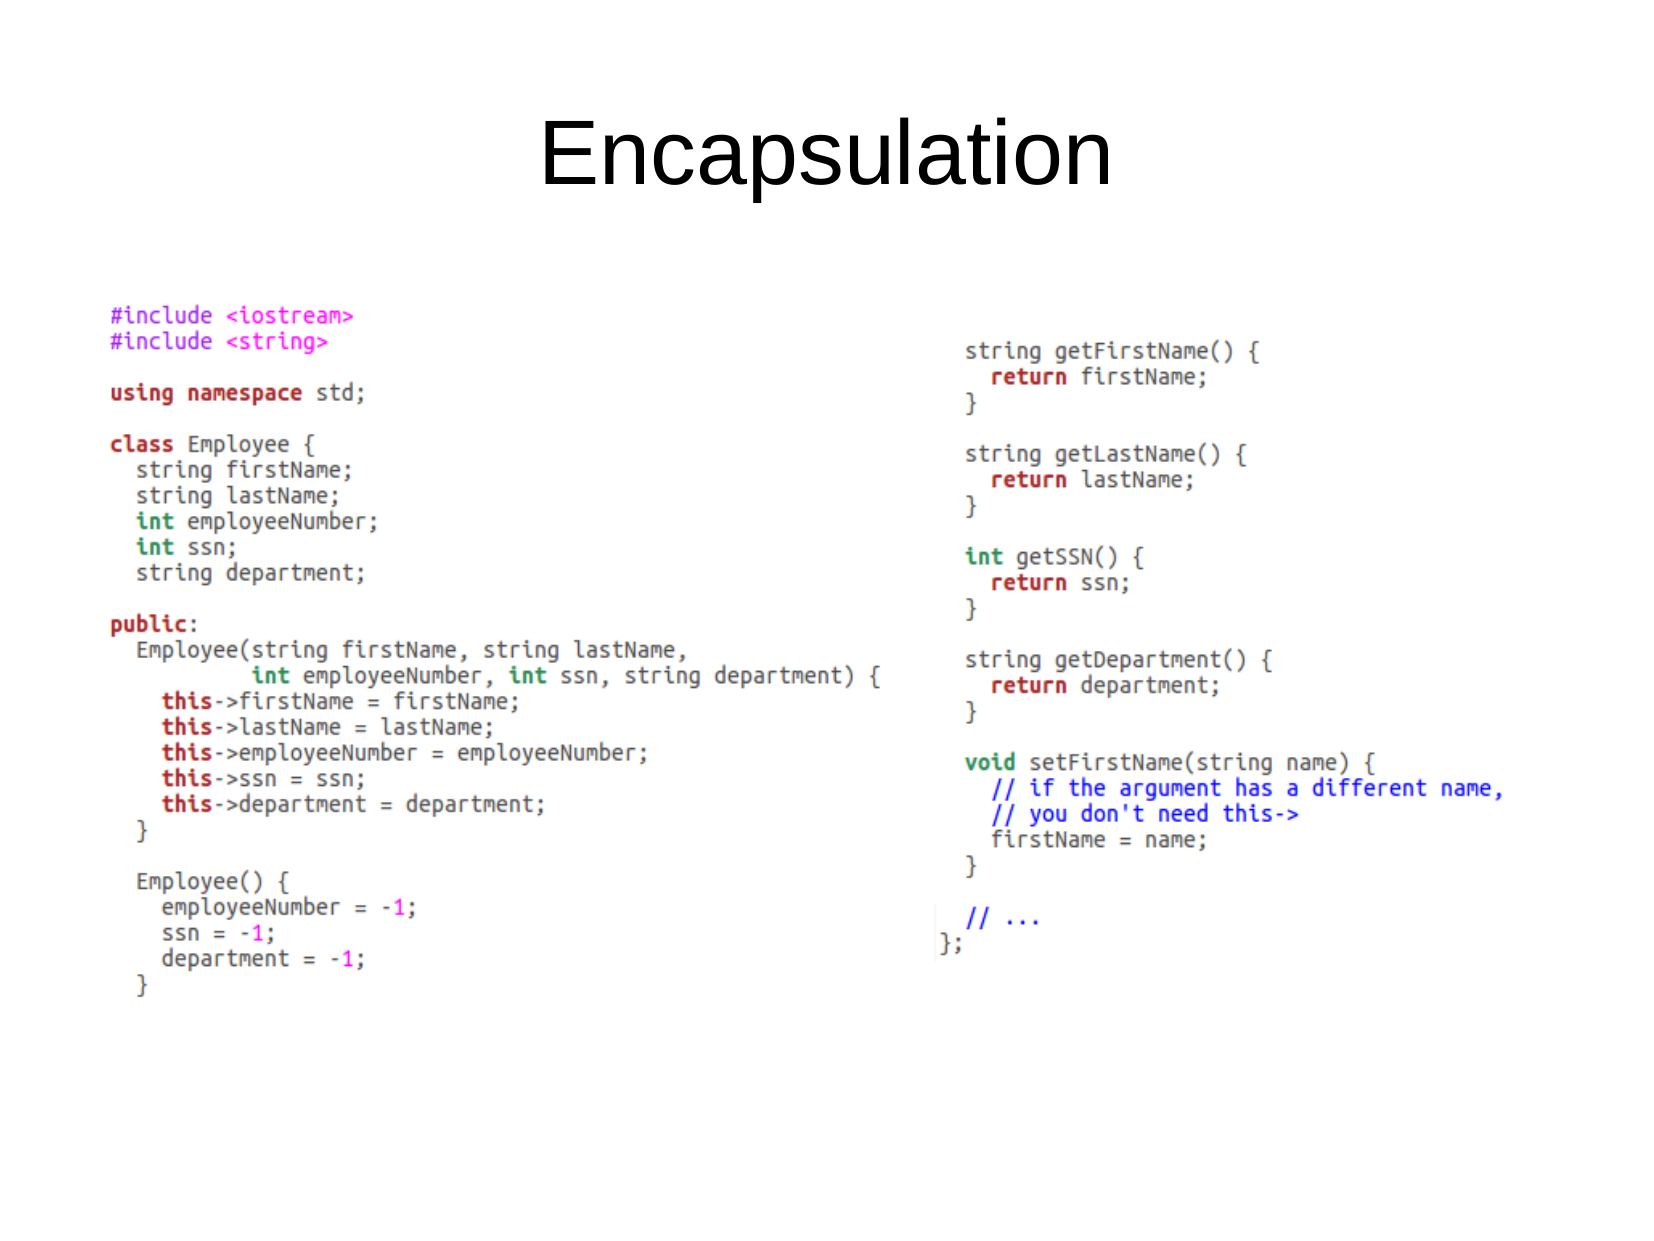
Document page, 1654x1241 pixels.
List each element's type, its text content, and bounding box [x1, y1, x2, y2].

picture [104, 290, 1550, 1010]
title Encapsulation [82, 49, 1571, 257]
